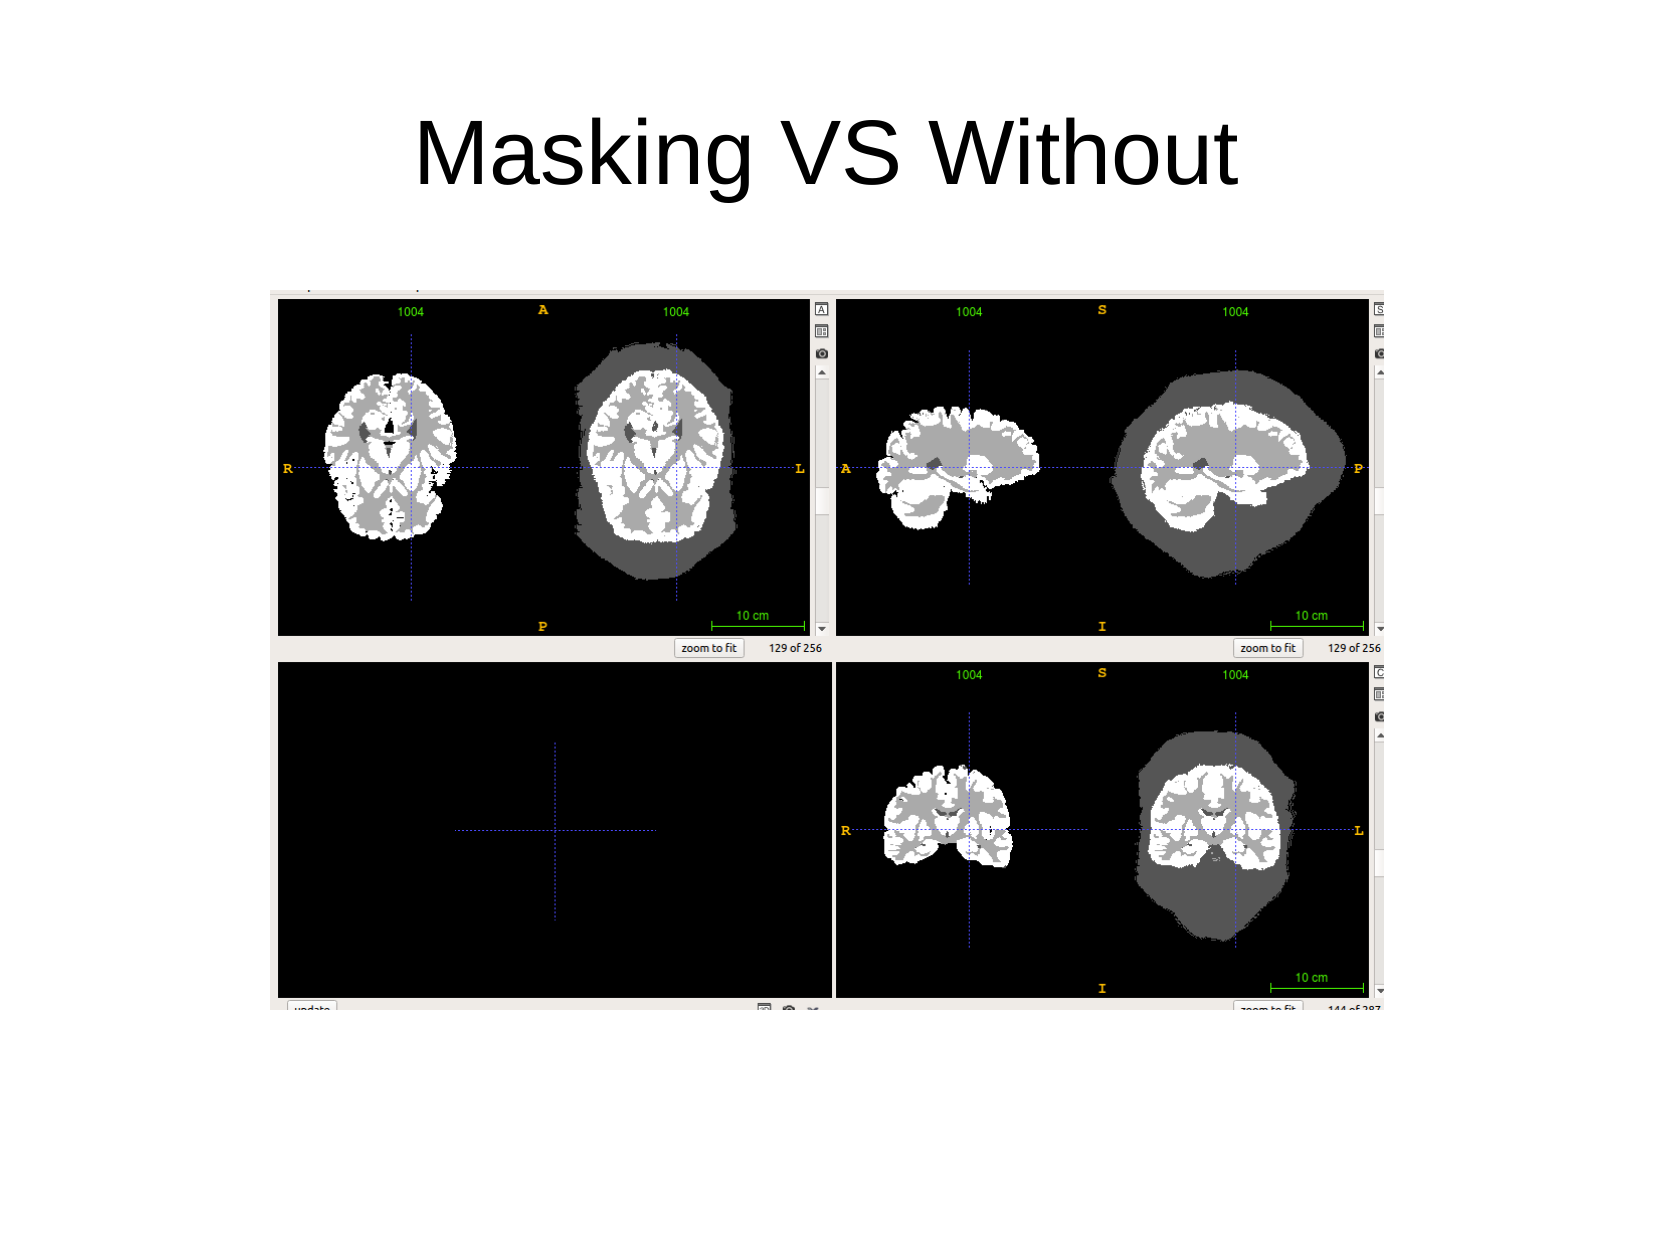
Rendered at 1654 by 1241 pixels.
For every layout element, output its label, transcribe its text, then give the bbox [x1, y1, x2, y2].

title Masking VS Without [82, 49, 1571, 257]
picture [270, 290, 1384, 1010]
